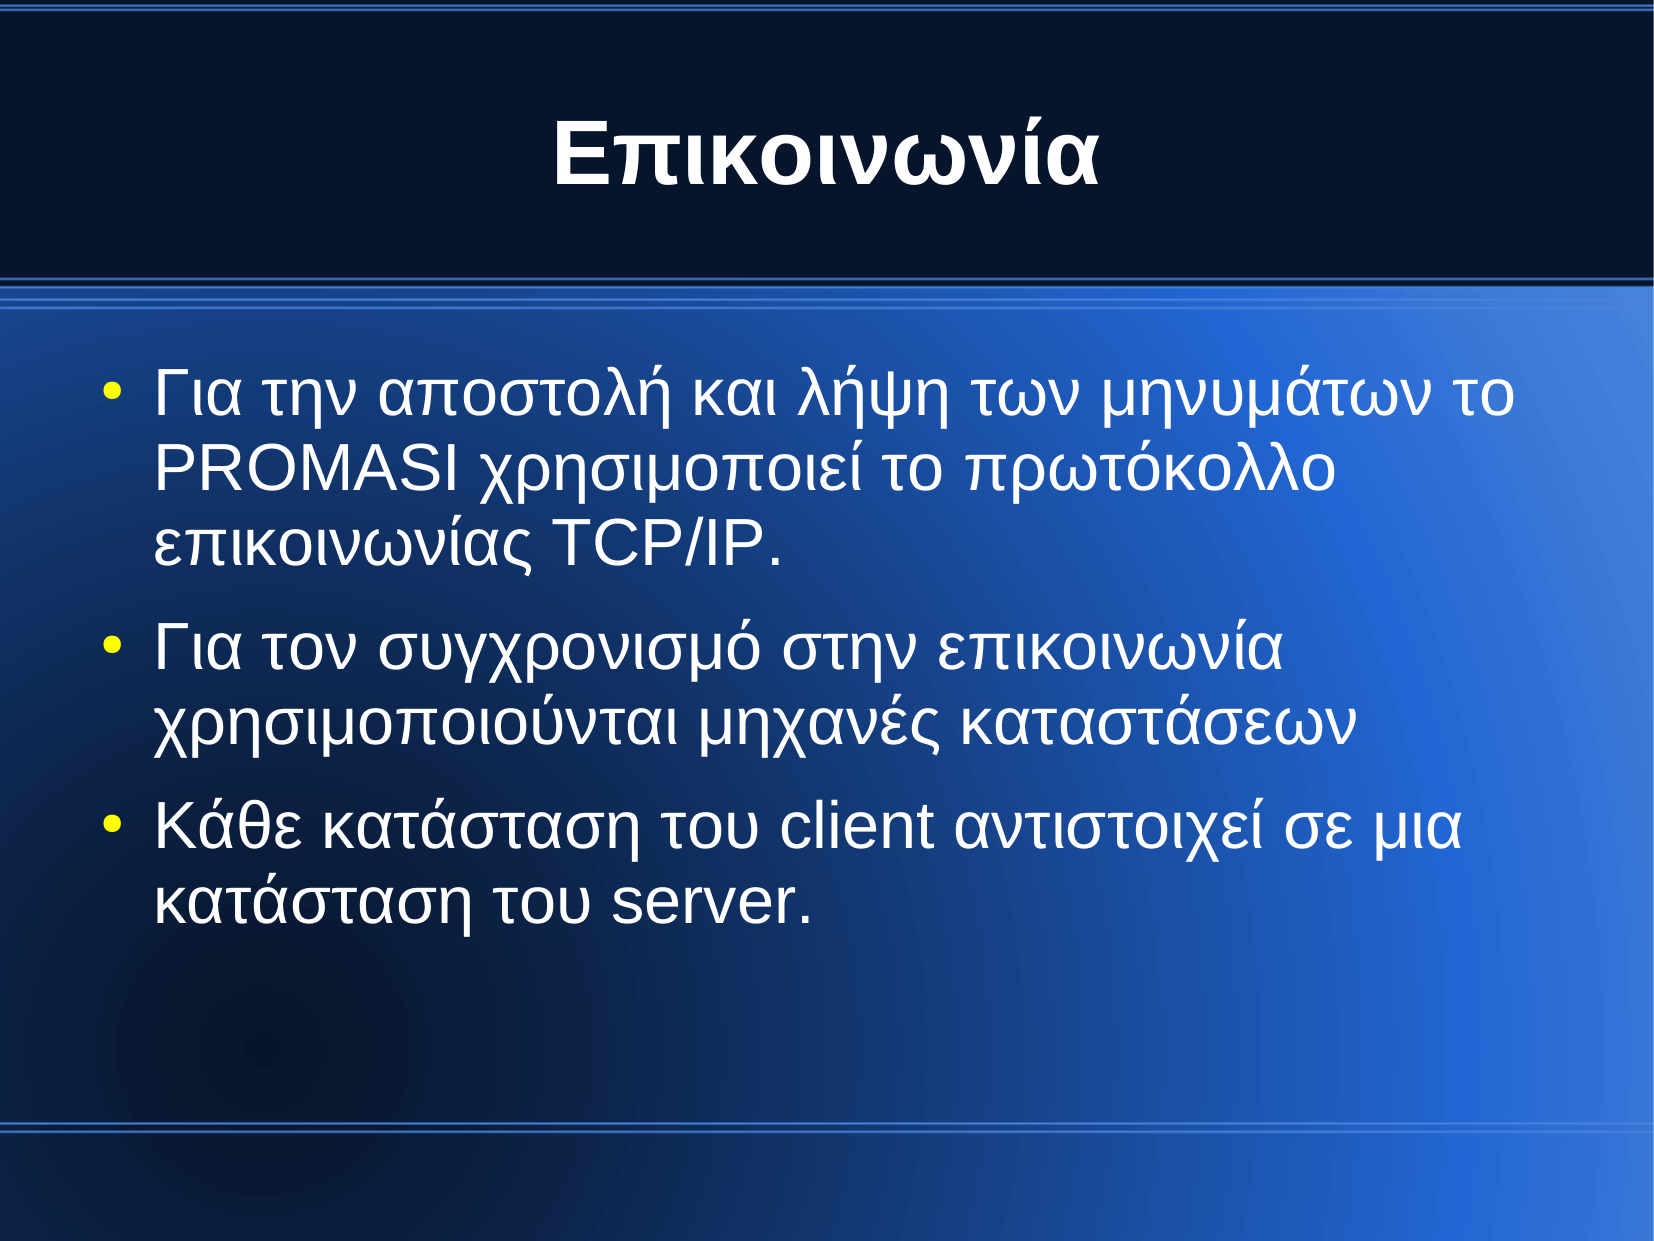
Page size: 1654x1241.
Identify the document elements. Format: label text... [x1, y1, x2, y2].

list Για την αποστολή και λήψη των μηνυμάτων το PROMASI χρησιμοποιεί το πρωτόκολλο επικοινωνίας TCP/IP. Για τον συγχρονισμό στην επικοινωνία χρησιμοποιούνται μηχανές καταστάσεων Κάθε κατάσταση του client αντιστοιχεί σε μια κατάσταση του server. [82, 355, 1571, 1174]
title Επικοινωνία [82, 49, 1571, 257]
picture [0, 0, 1654, 1241]
